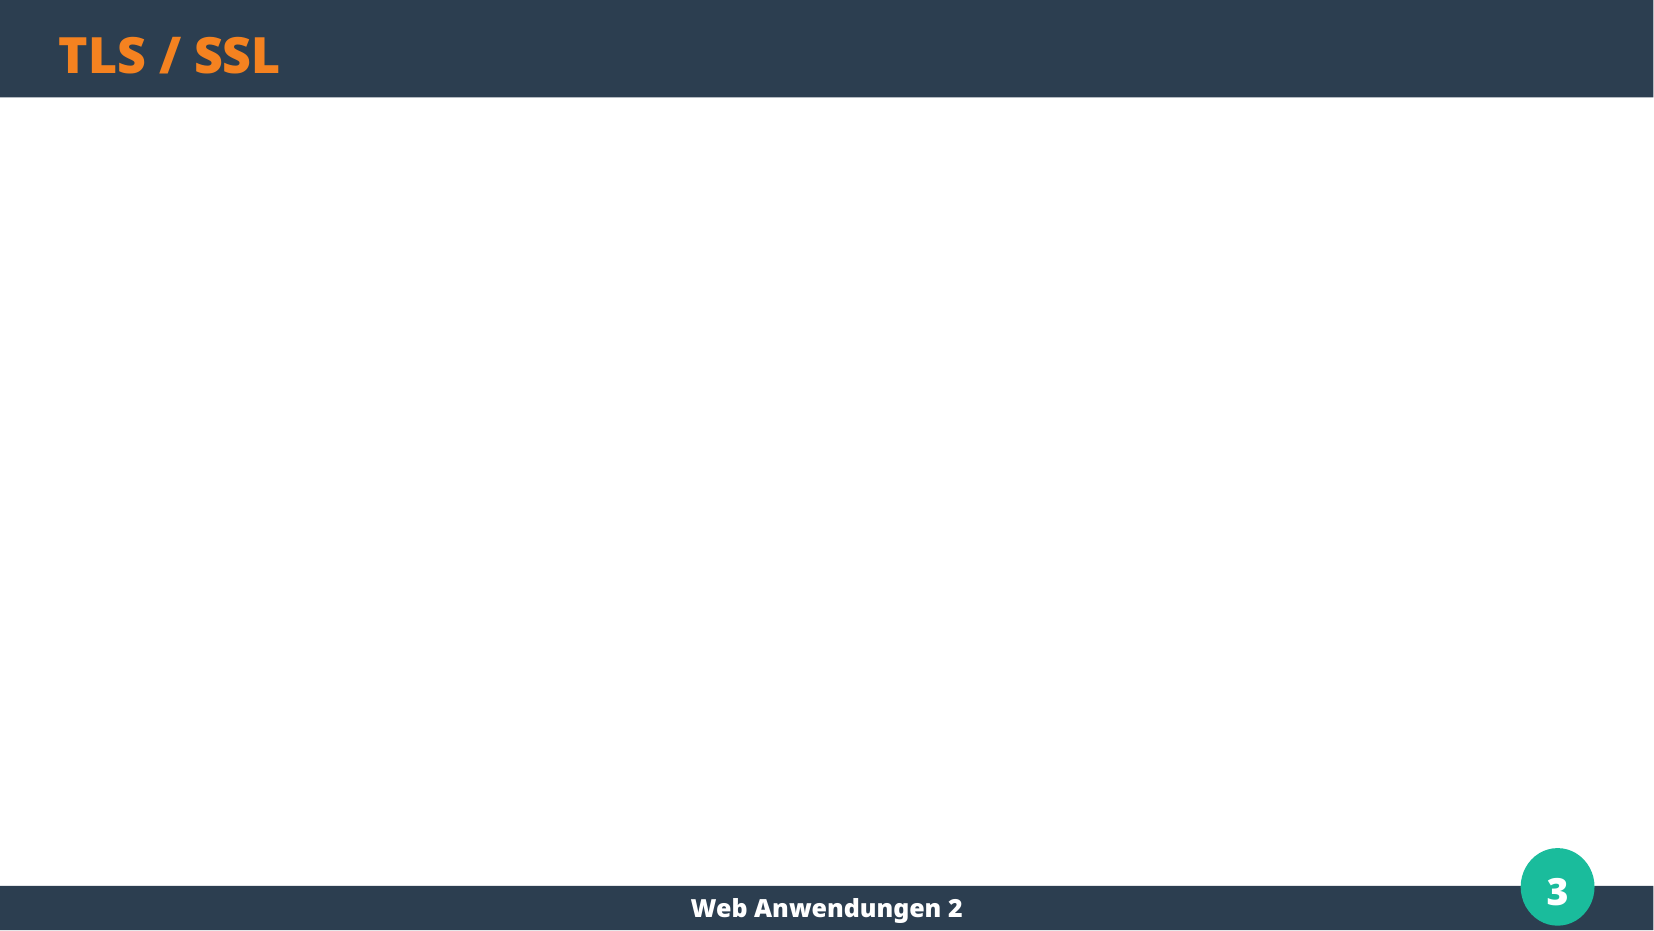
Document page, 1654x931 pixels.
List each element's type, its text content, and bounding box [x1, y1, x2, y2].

title TLS / SSL [59, 8, 1595, 89]
